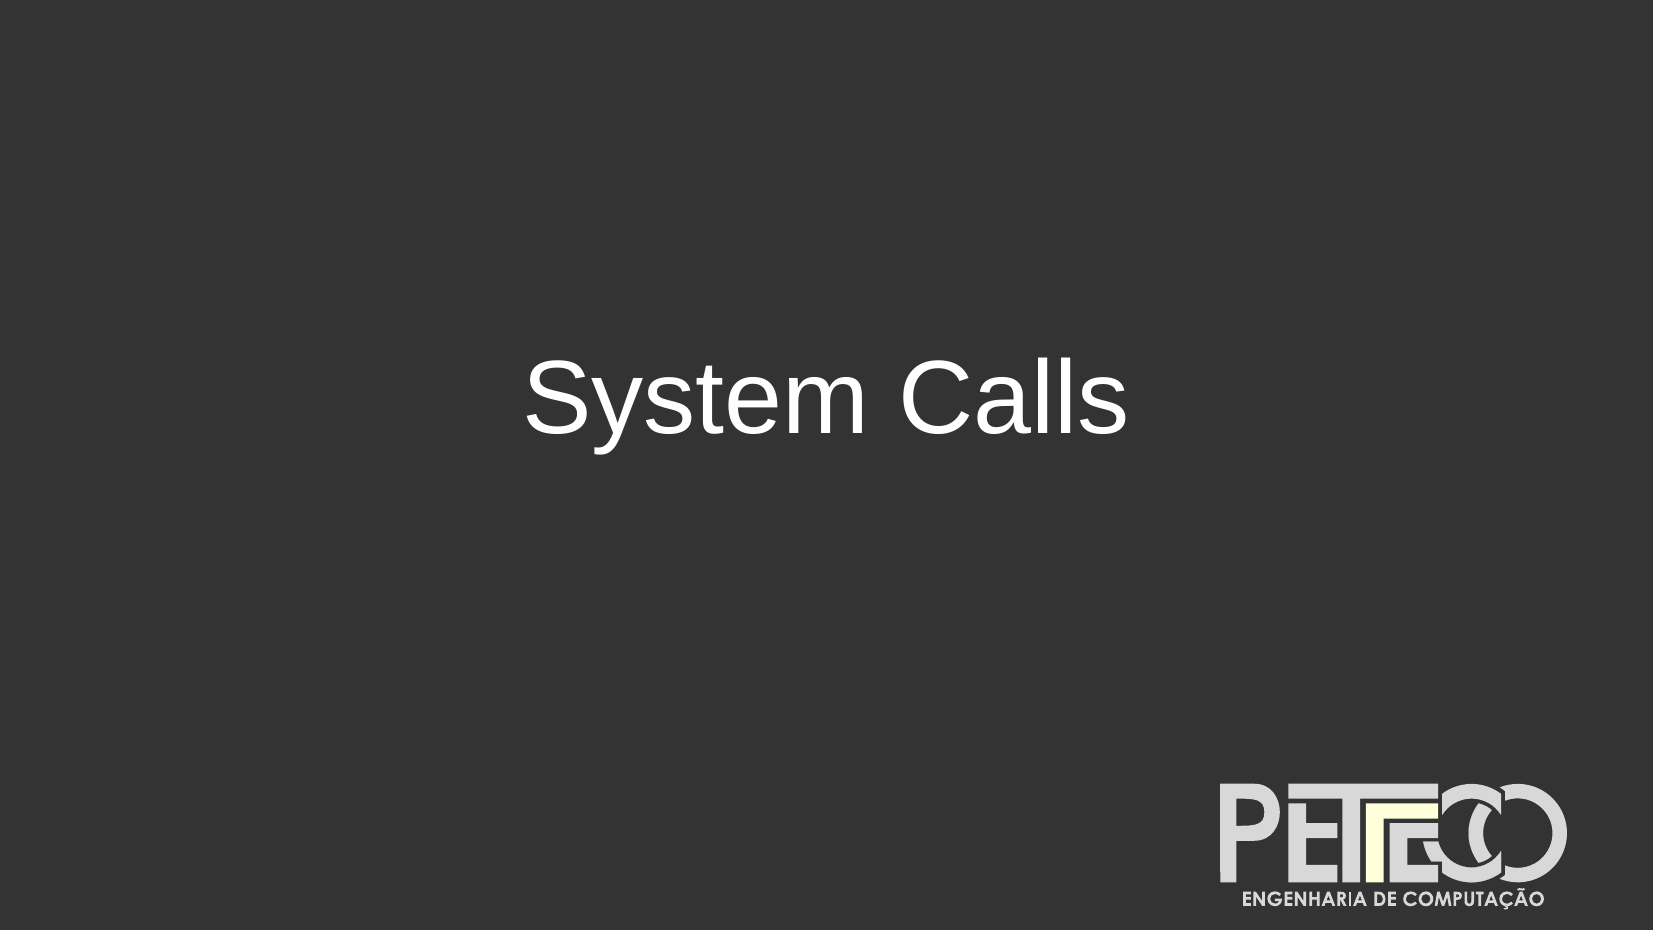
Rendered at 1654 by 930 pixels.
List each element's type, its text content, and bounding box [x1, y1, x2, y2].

subtitle System Calls [82, 37, 1571, 757]
